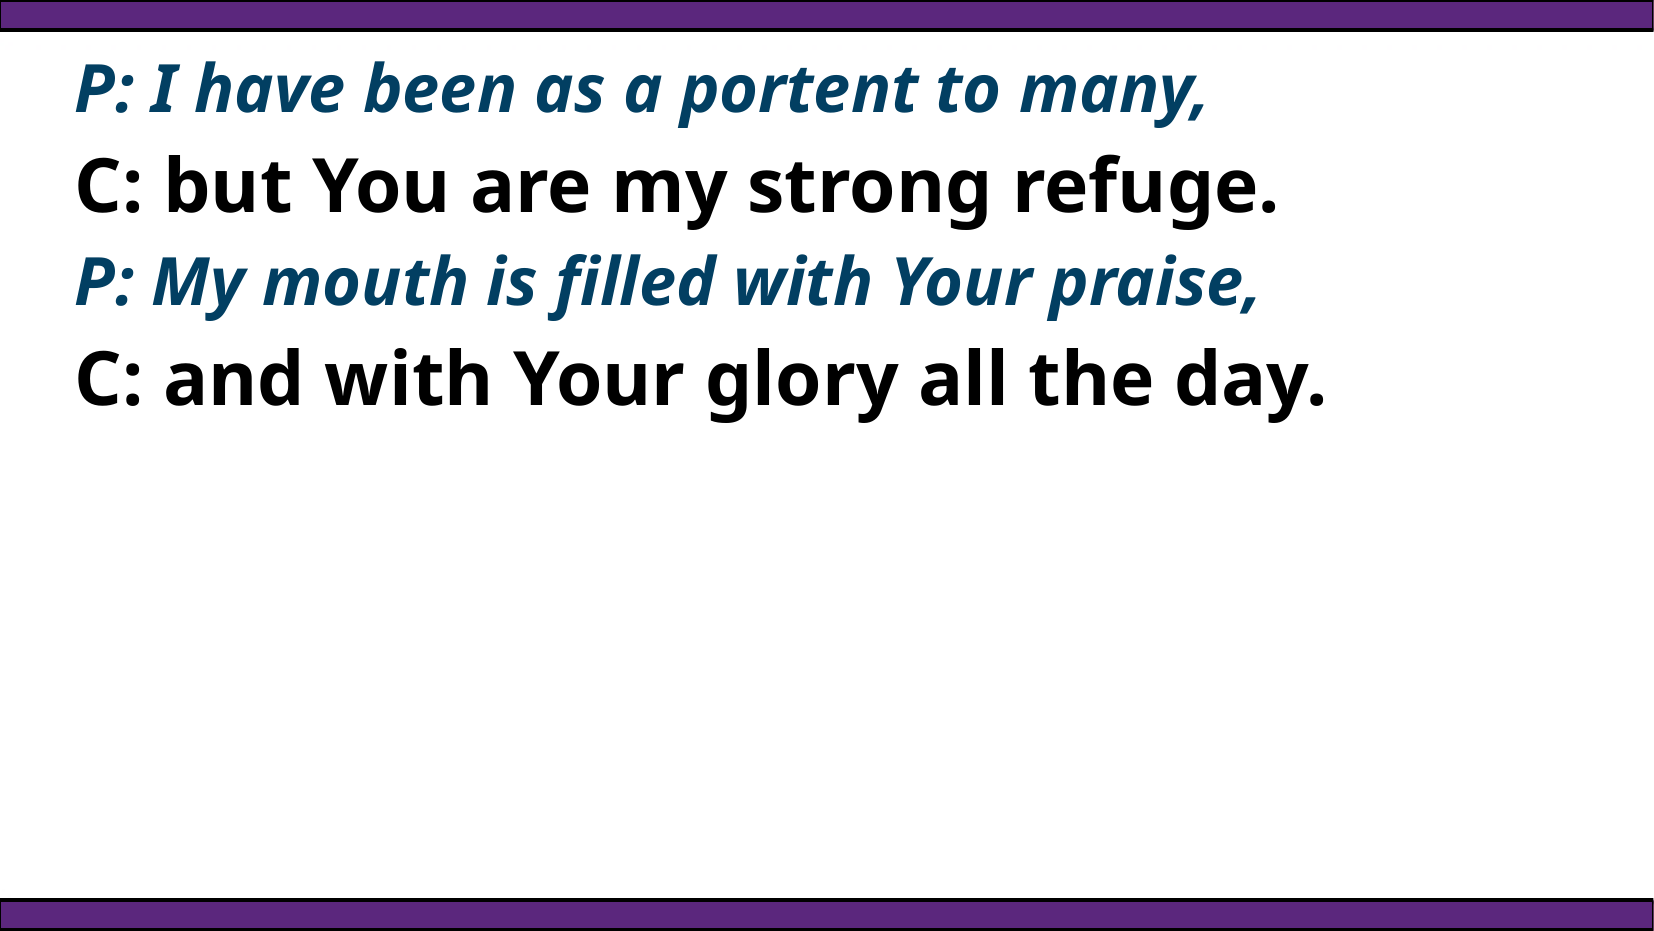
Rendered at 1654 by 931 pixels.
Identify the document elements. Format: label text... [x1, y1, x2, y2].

text_box [0, 0, 1654, 31]
picture [0, 31, 1654, 900]
text_box [0, 900, 1654, 931]
text_box P: I have been as a portent to many, C: but You are my strong refuge. P: My mouth is filled with Your praise, C: and with Your glory all the day. [60, 34, 1606, 427]
